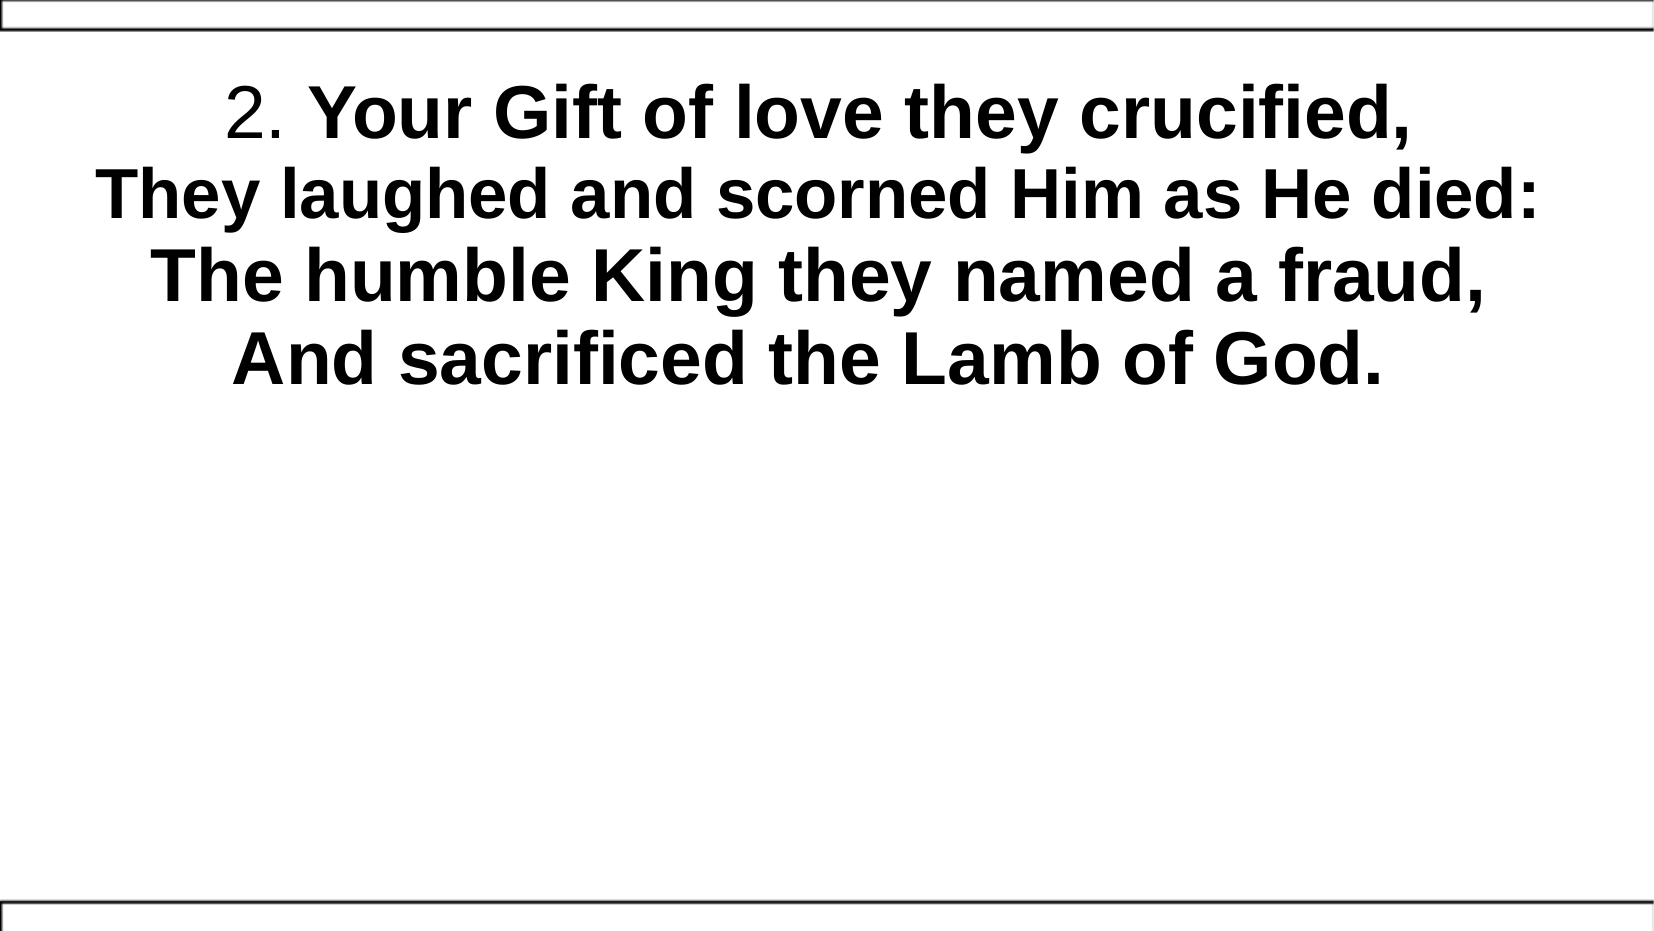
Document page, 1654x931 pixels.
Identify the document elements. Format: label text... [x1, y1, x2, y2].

picture [0, 0, 1654, 931]
text_box 2. Your Gift of love they crucified, They laughed and scorned Him as He died: The humble King they named a fraud, And sacrificed the Lamb of God. [76, 62, 1562, 409]
